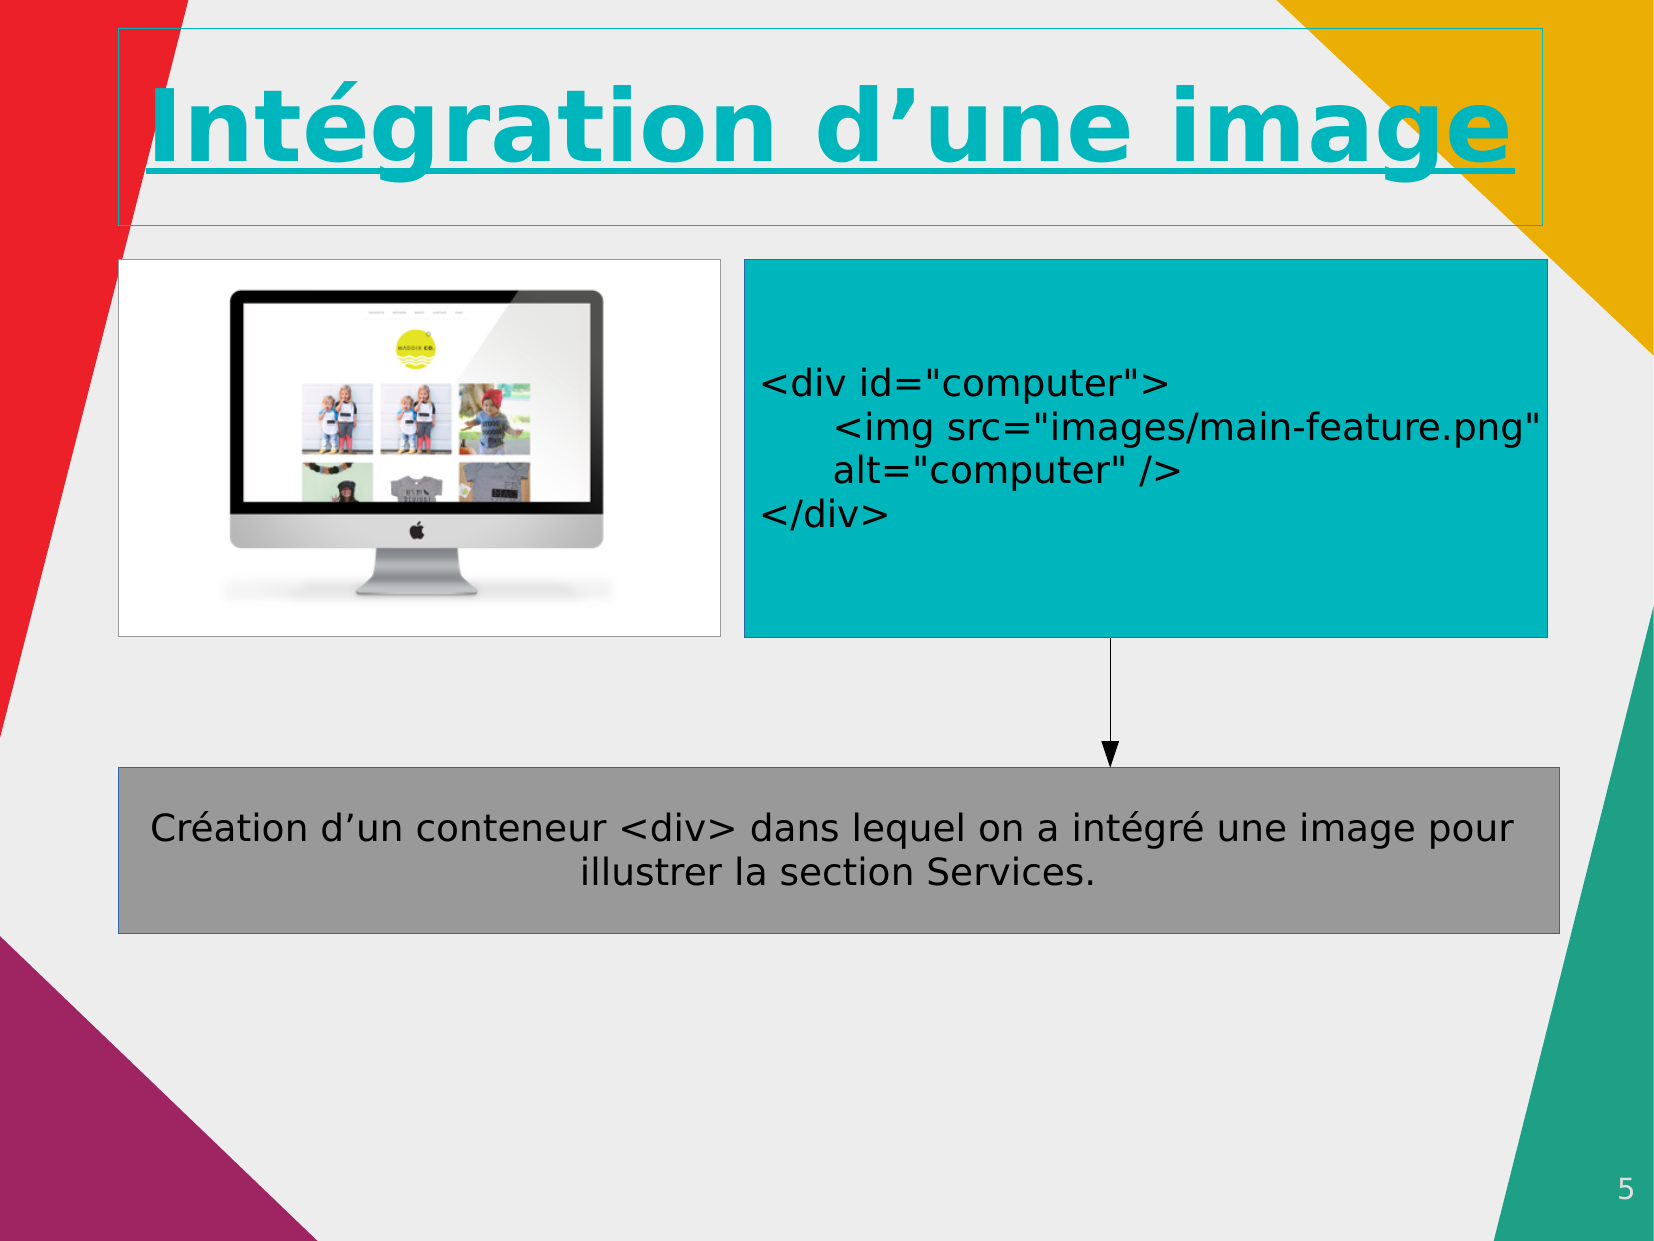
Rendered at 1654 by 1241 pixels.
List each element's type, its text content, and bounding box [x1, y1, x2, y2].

text_box Création d’un conteneur <div> dans lequel on a intégré une image pour illustrer la section Services. [118, 767, 1560, 934]
text_box <div id="computer"> <img src="images/main-feature.png" alt="computer" /> </div> [744, 259, 1548, 638]
title Intégration d’une image [118, 28, 1543, 226]
picture [118, 259, 721, 637]
